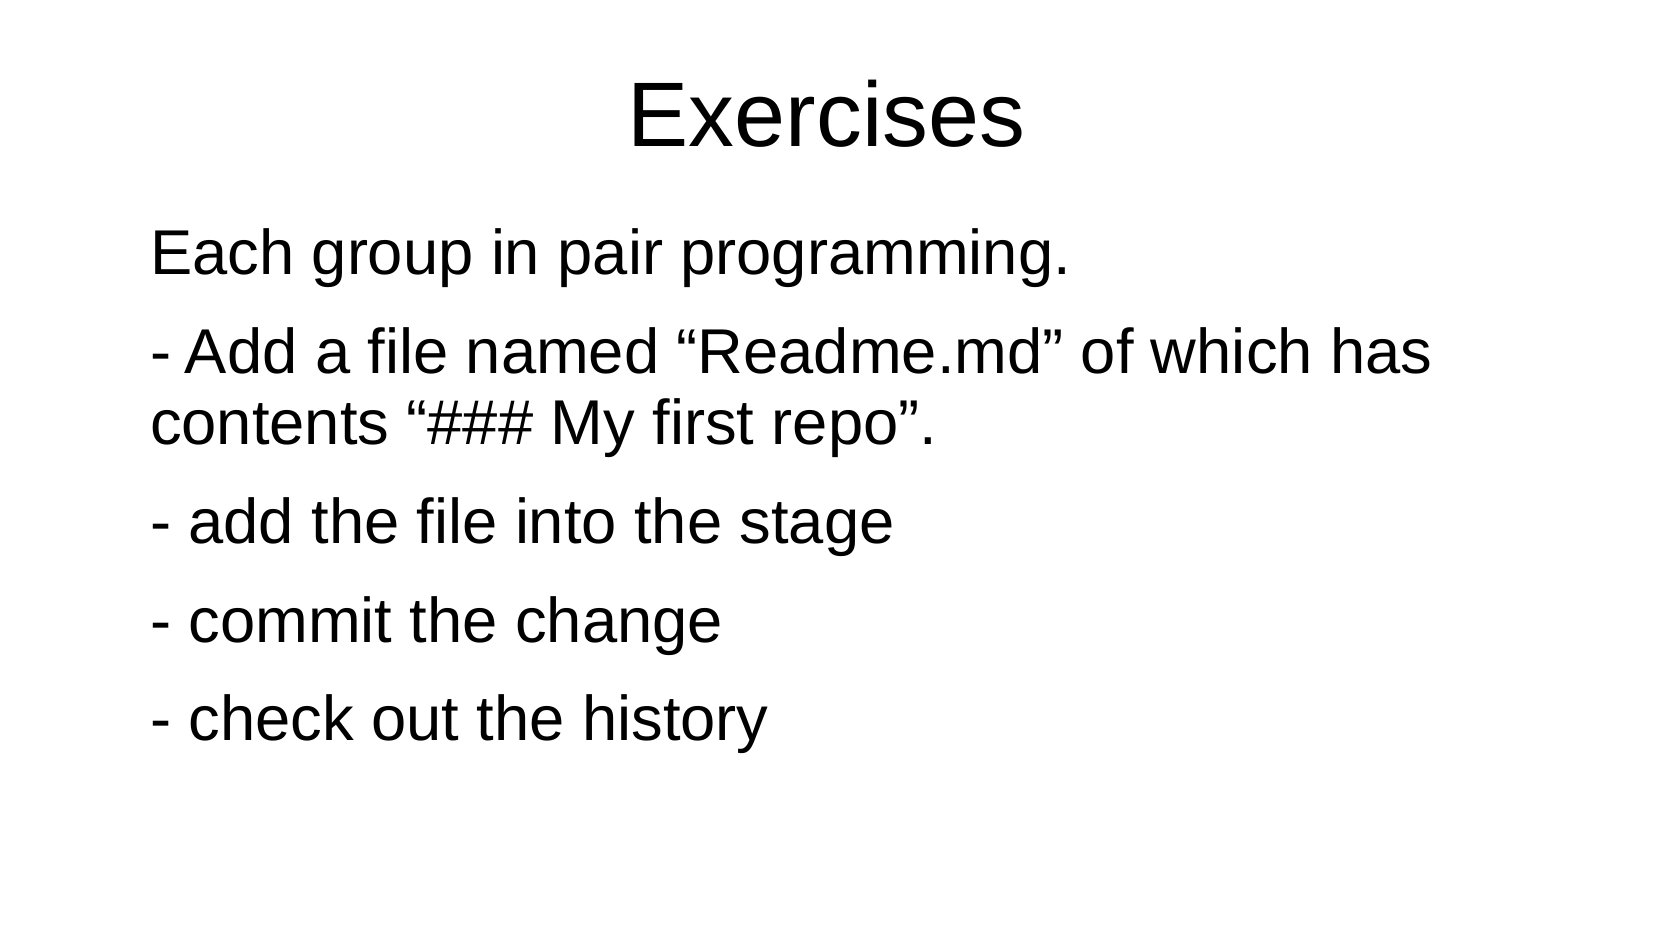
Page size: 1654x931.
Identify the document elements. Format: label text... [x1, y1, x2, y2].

list Each group in pair programming. - Add a file named “Readme.md” of which has contents “### My first repo”. - add the file into the stage - commit the change - check out the history [82, 217, 1571, 758]
title Exercises [82, 37, 1571, 193]
